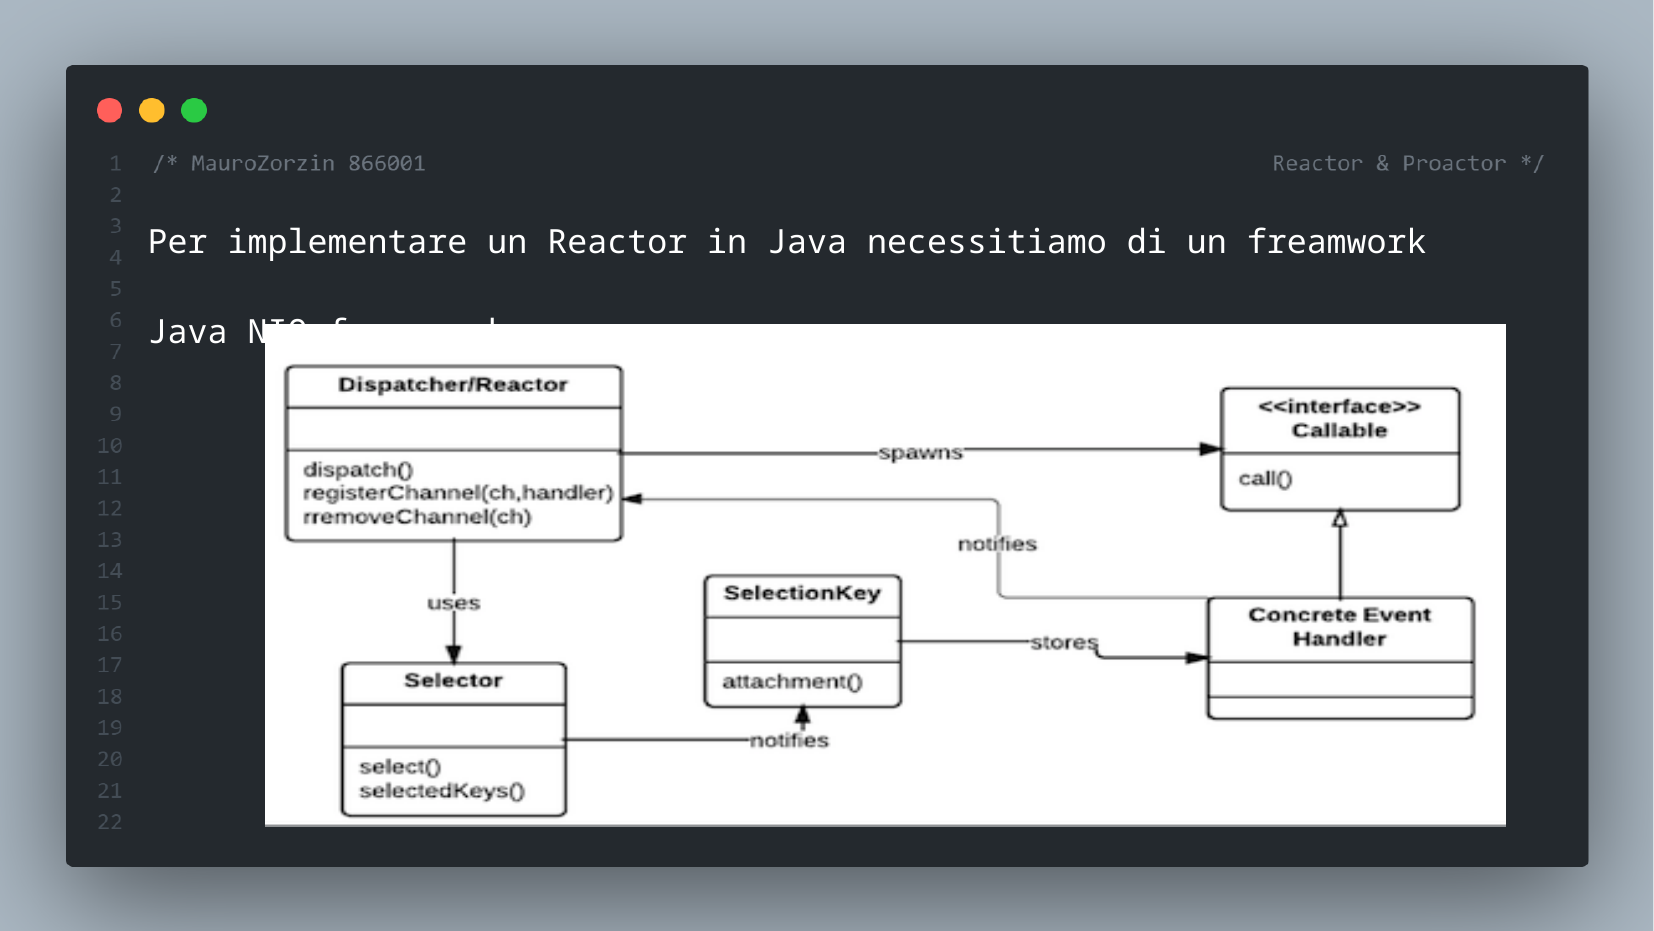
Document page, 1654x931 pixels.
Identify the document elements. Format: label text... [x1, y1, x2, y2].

picture [0, 0, 1654, 931]
subtitle Per implementare un Reactor in Java necessitiamo di un freamwork Java NIO framework [147, 217, 1536, 758]
